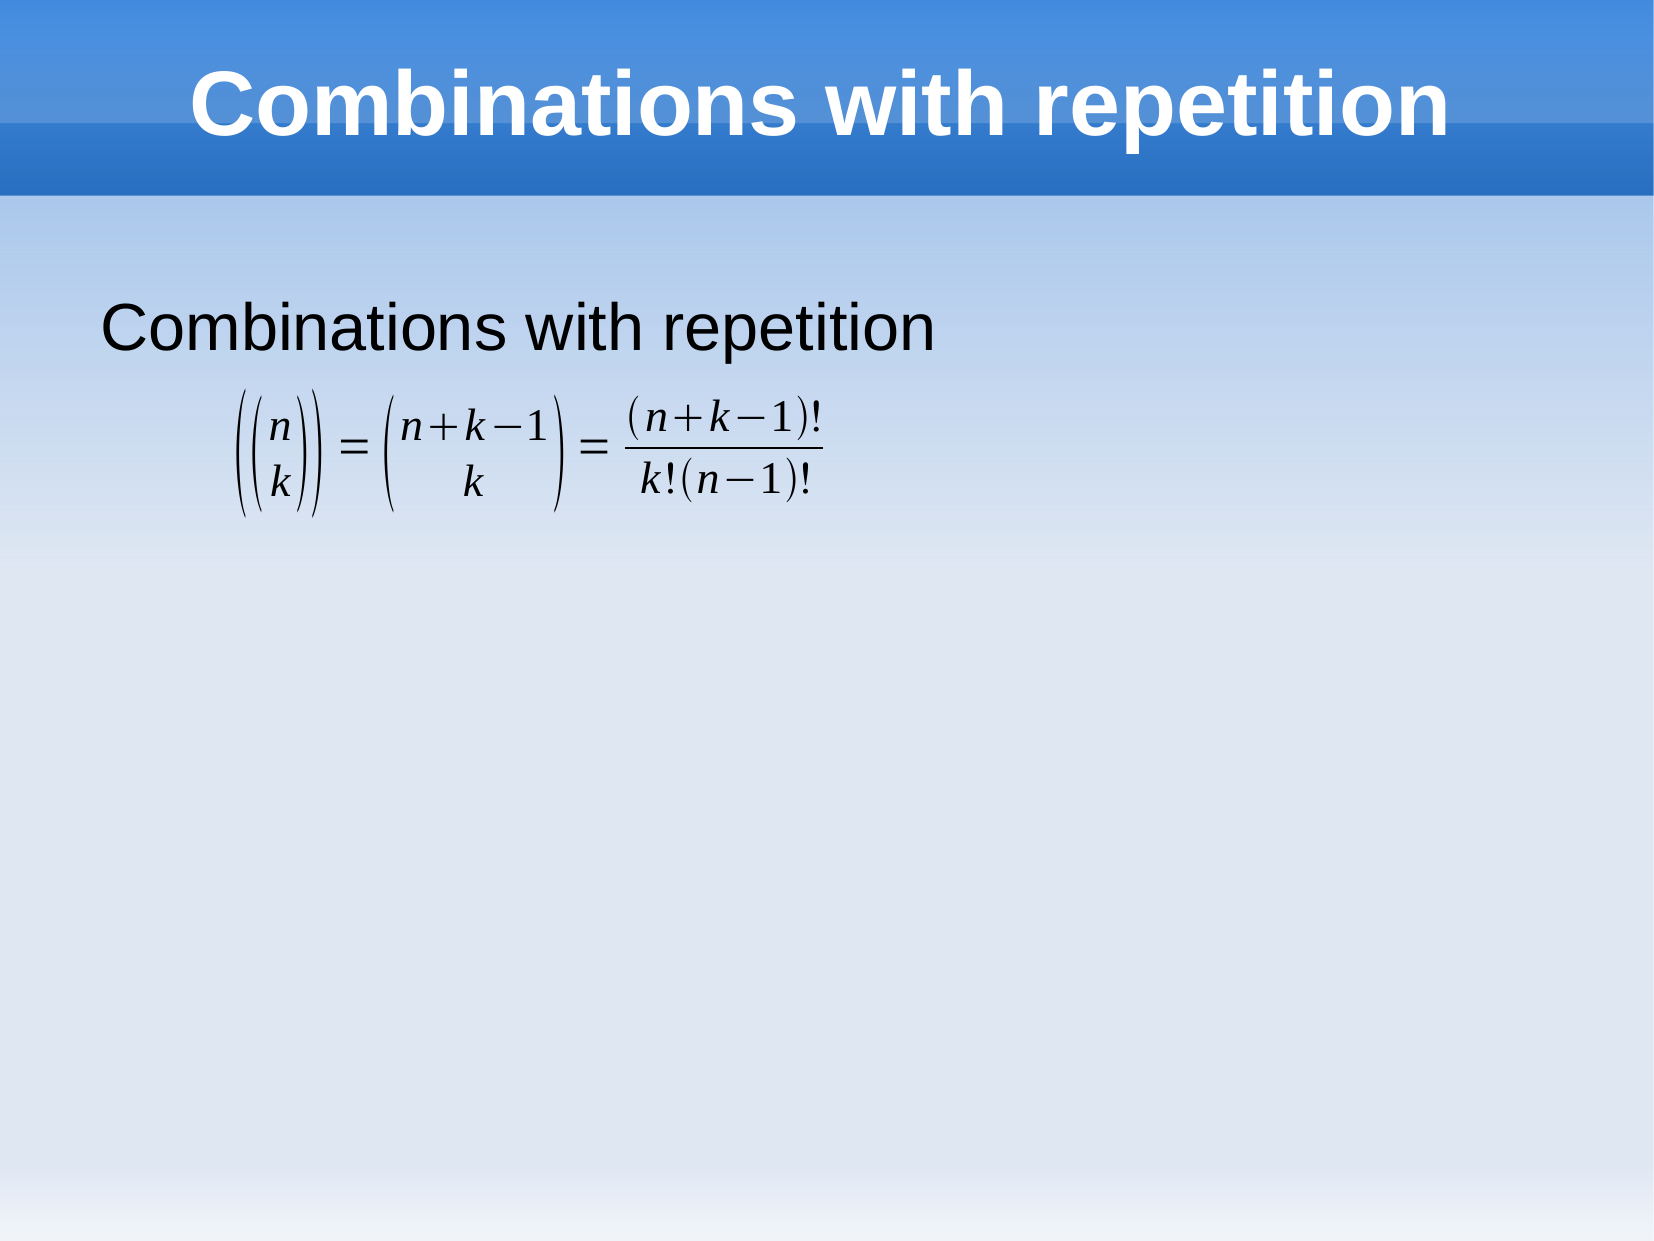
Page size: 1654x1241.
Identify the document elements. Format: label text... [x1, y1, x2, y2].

list Combinations with repetition [82, 290, 1571, 1094]
picture [0, 0, 1654, 1241]
title Combinations with repetition [76, 7, 1565, 200]
chart [227, 386, 832, 521]
